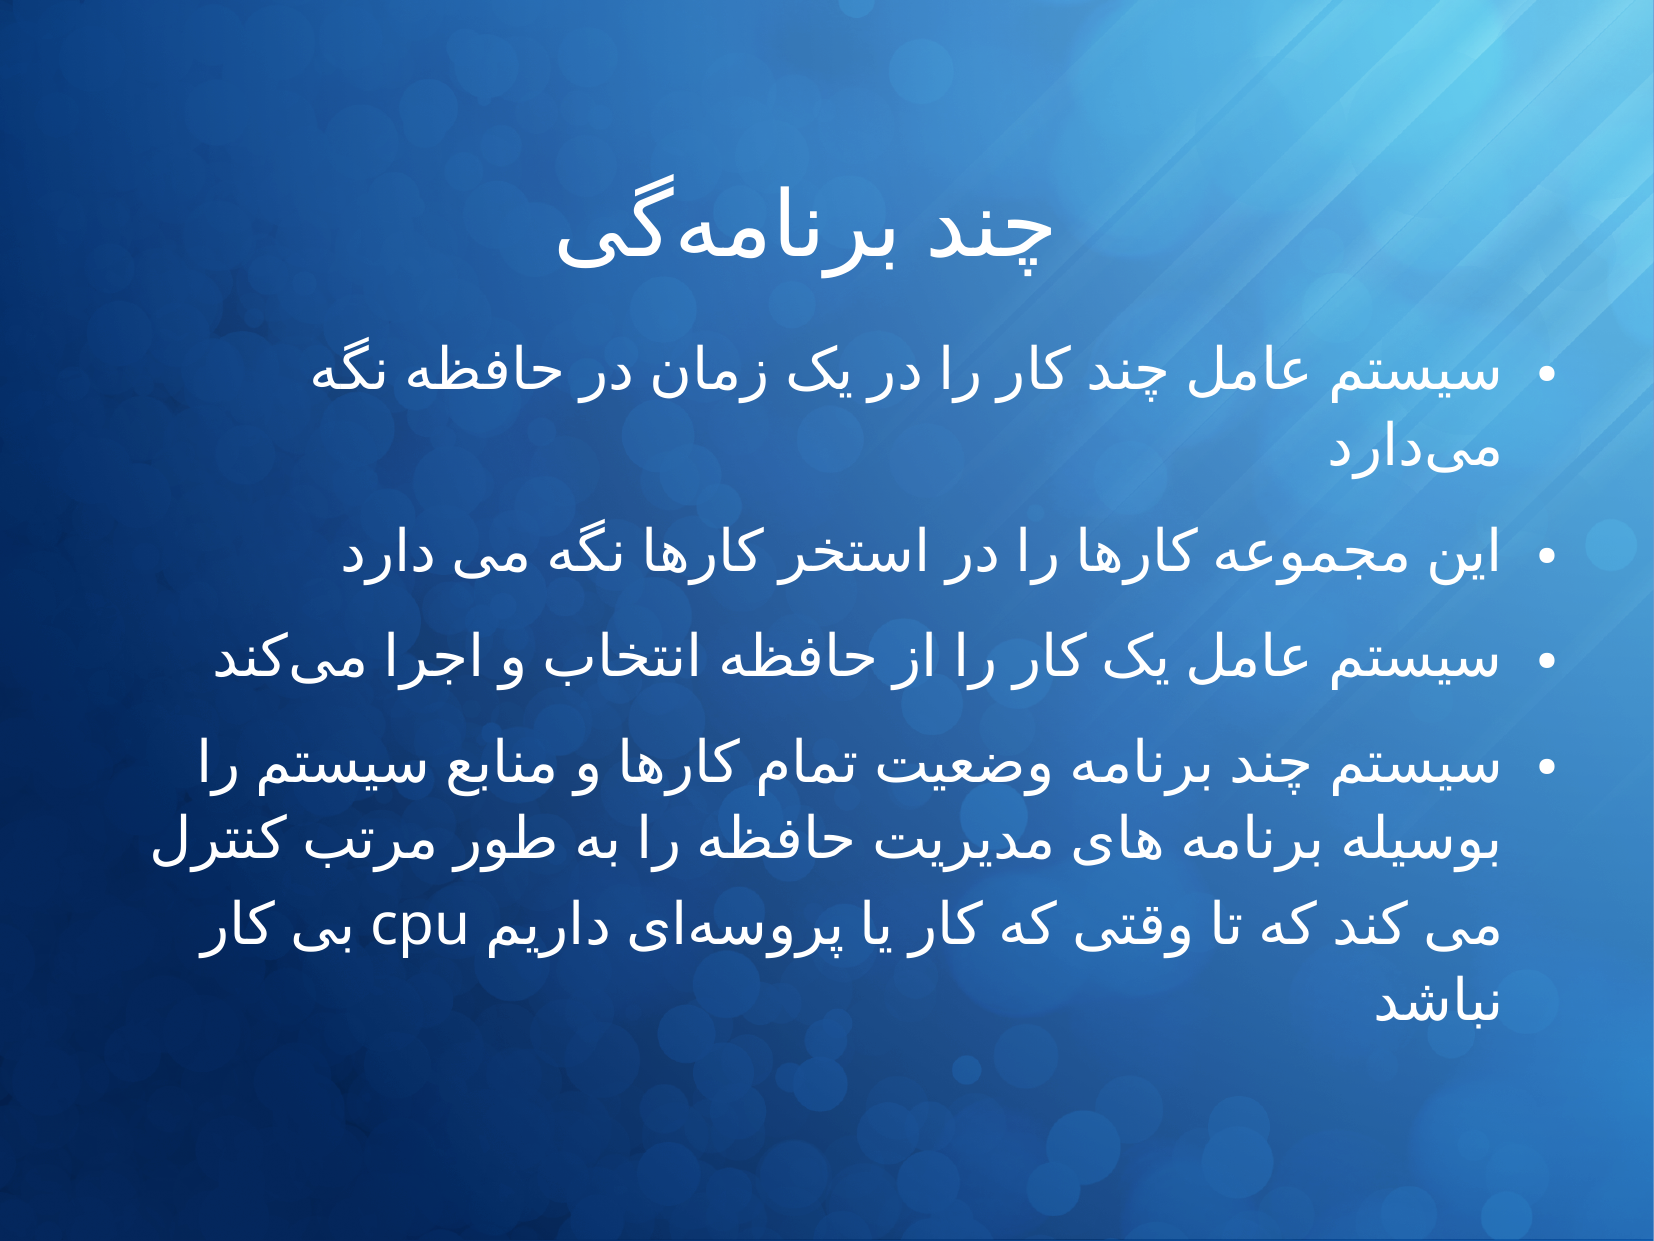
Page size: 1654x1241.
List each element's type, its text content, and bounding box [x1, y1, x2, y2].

picture [0, 0, 1654, 1241]
title چند برنامه‌گی [112, 150, 1501, 318]
list سیستم عامل چند کار را در یک زمان در حافظه نگه می‌دارد این مجموعه کارها را در استخر کارها نگه می دارد سیستم عامل یک کار را از حافظه انتخاب و اجرا می‌کند سیستم چند برنامه وضعیت تمام کارها و منابع سیستم را بوسیله برنامه های مدیریت حافظه را به طور مرتب کنترل می کند که تا وقتی که کار یا پروسه‌ای داریم cpu بی کار نباشد [122, 337, 1576, 1140]
